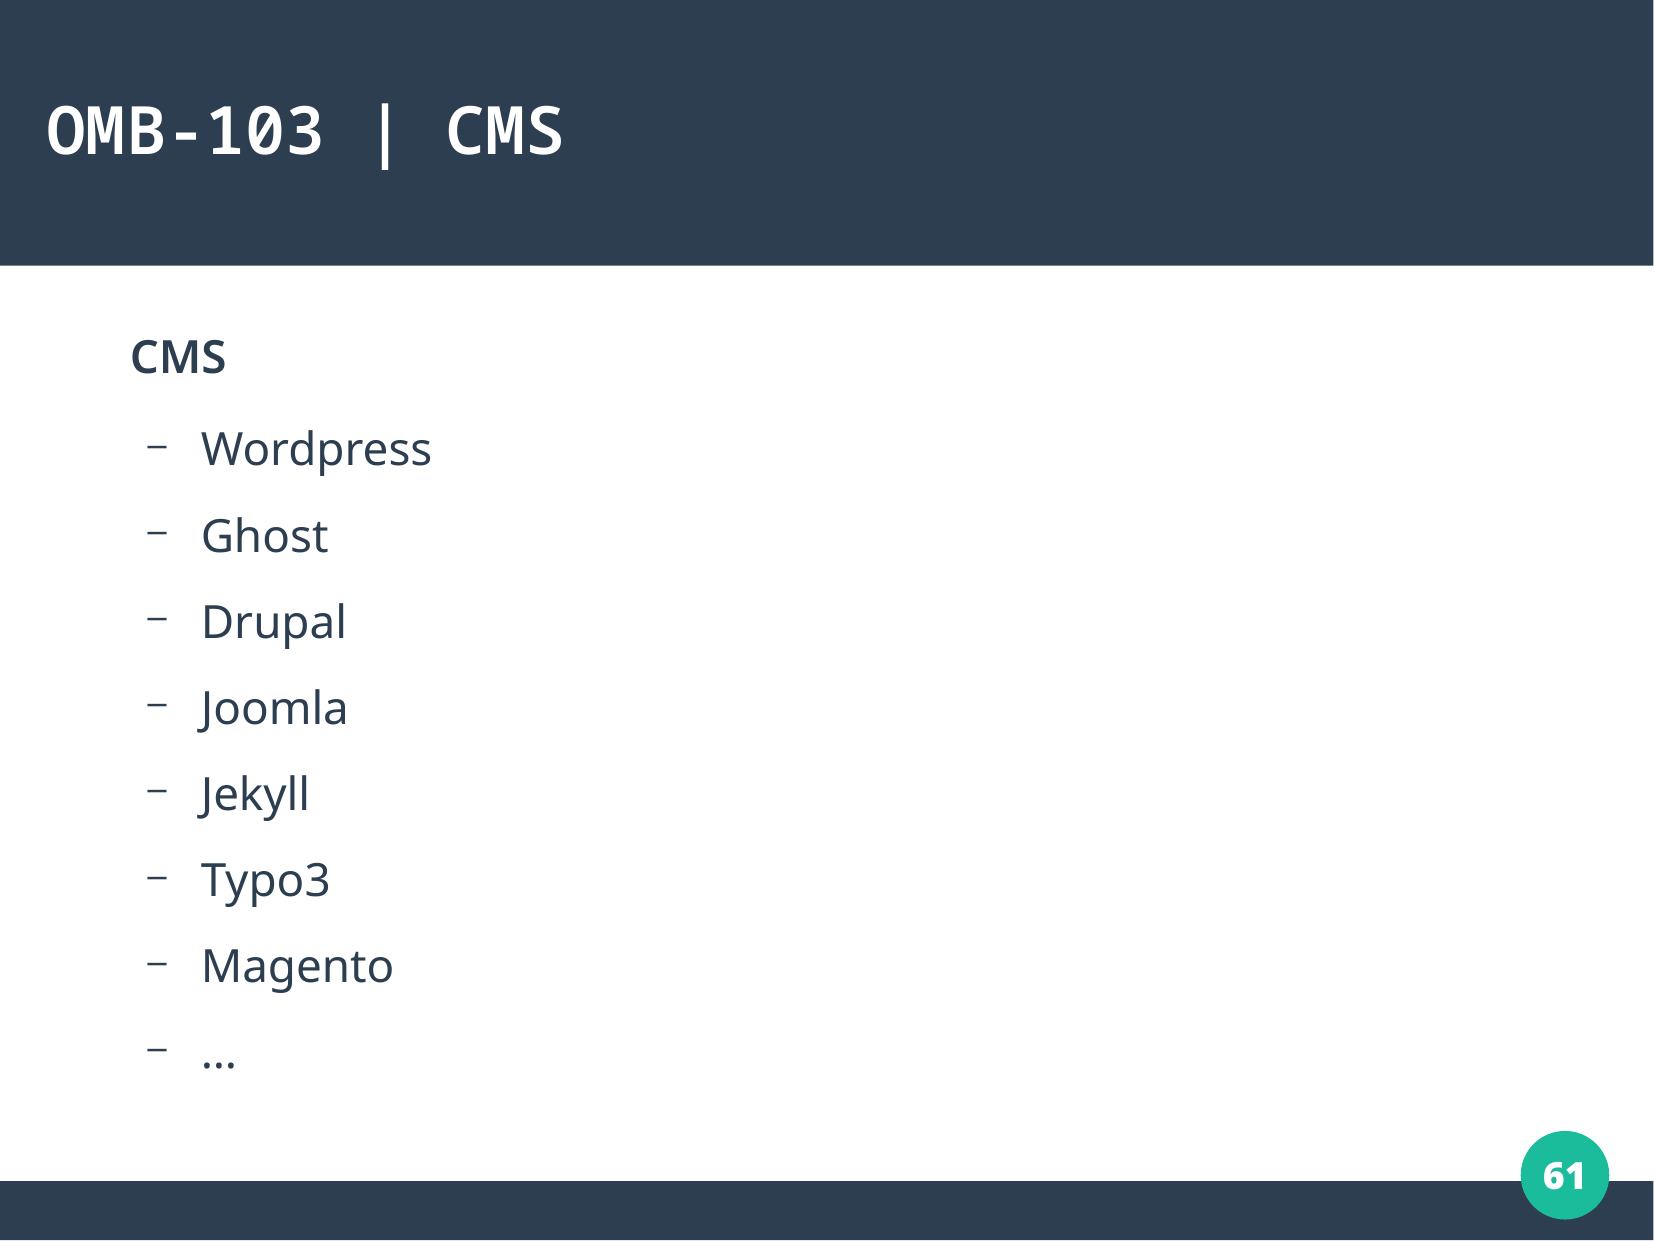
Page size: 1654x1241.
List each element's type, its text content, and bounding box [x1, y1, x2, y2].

list CMS Wordpress Ghost Drupal Joomla Jekyll Typo3 Magento … [59, 324, 1595, 1152]
title OMB-103 | CMS [46, 50, 1582, 208]
